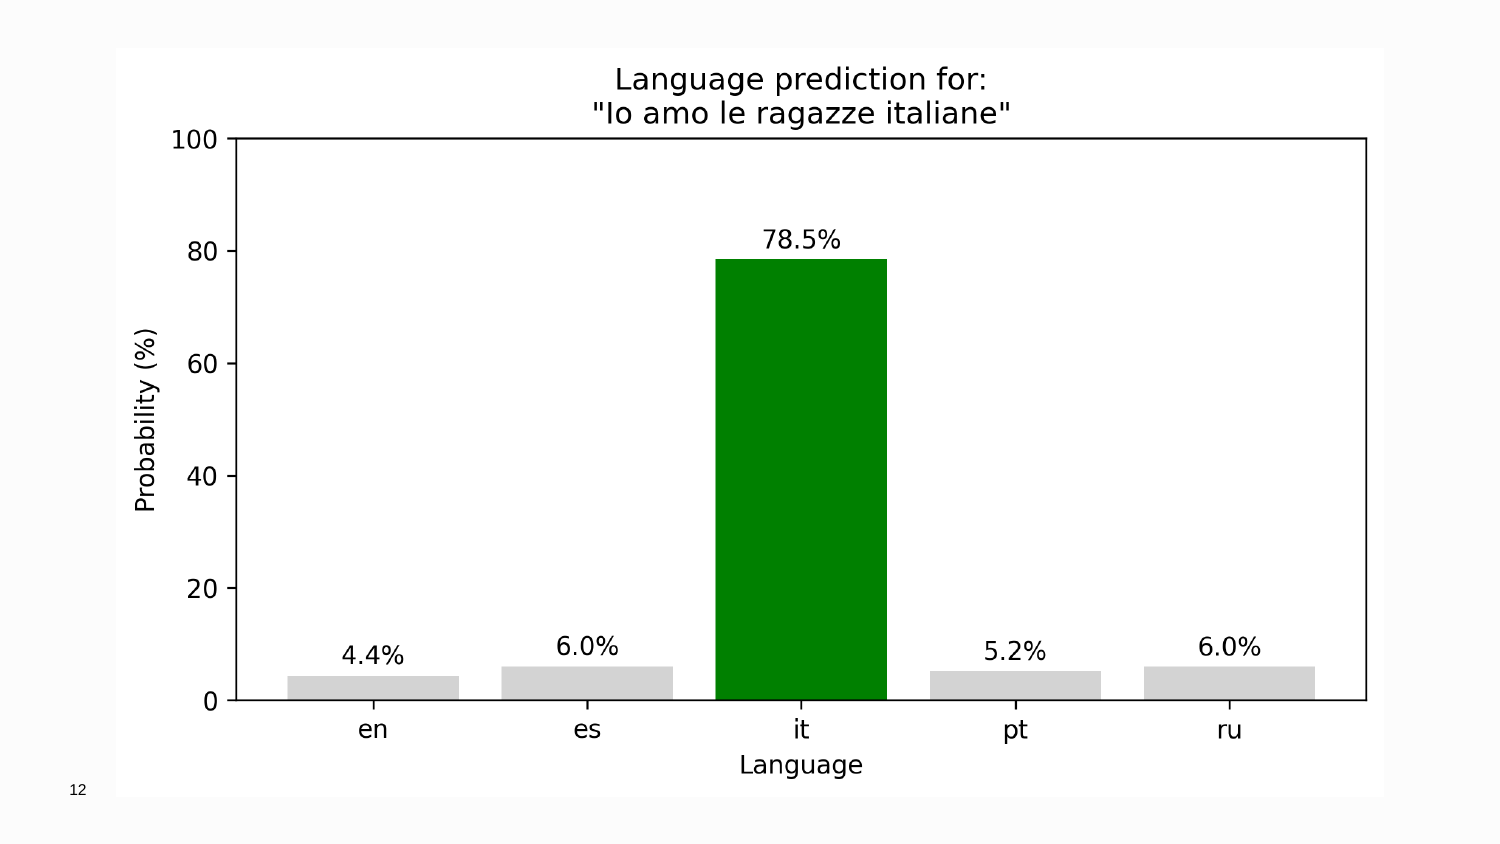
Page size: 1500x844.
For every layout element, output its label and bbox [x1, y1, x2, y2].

picture [0, 0, 1500, 844]
text_box [54, 767, 114, 813]
